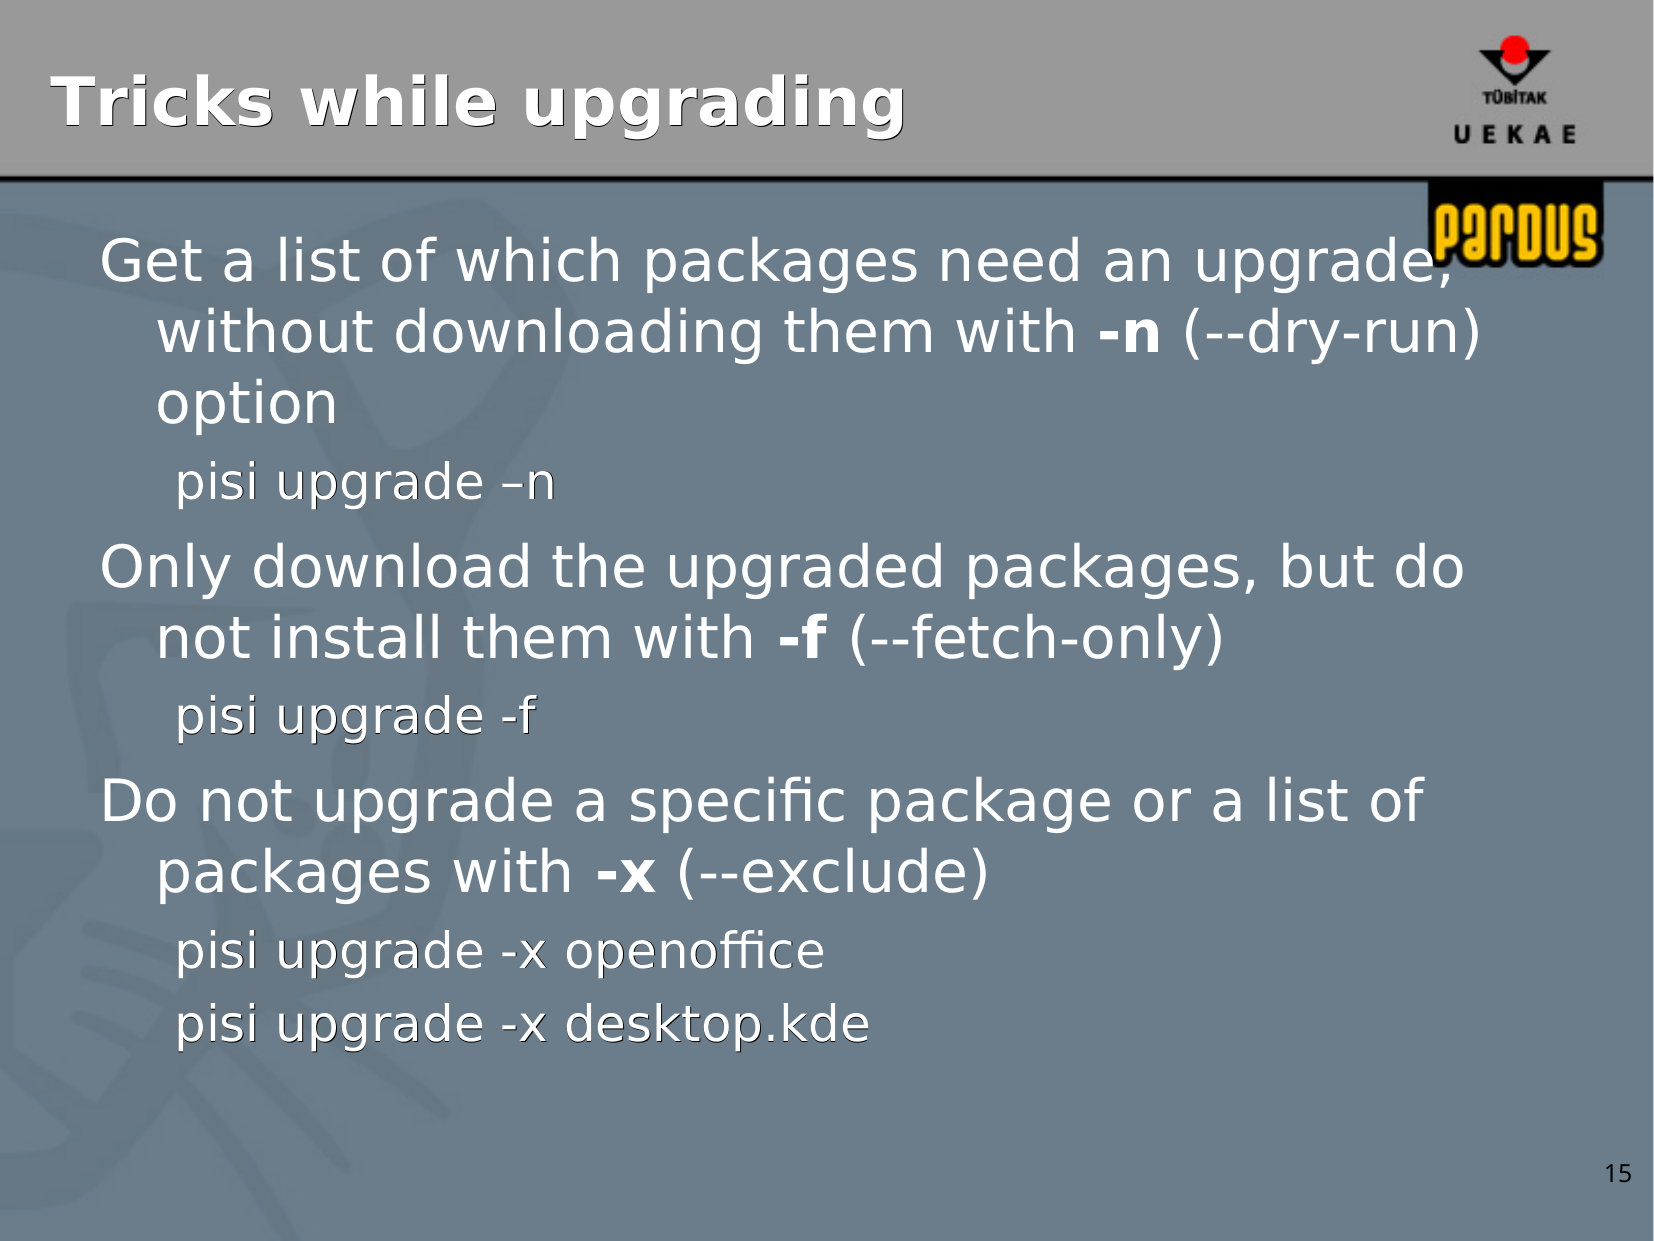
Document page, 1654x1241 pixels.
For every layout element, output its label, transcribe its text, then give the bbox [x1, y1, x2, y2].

title Tricks while upgrading [35, 43, 1449, 158]
picture [0, 0, 1654, 1241]
list Get a list of which packages need an upgrade, without downloading them with -n (--dry-run) option pisi upgrade –n Only download the upgraded packages, but do not install them with -f (--fetch-only) pisi upgrade -f Do not upgrade a specific package or a list of packages with -x (--exclude) pisi upgrade -x openoffice pisi upgrade -x desktop.kde [84, 216, 1514, 1058]
